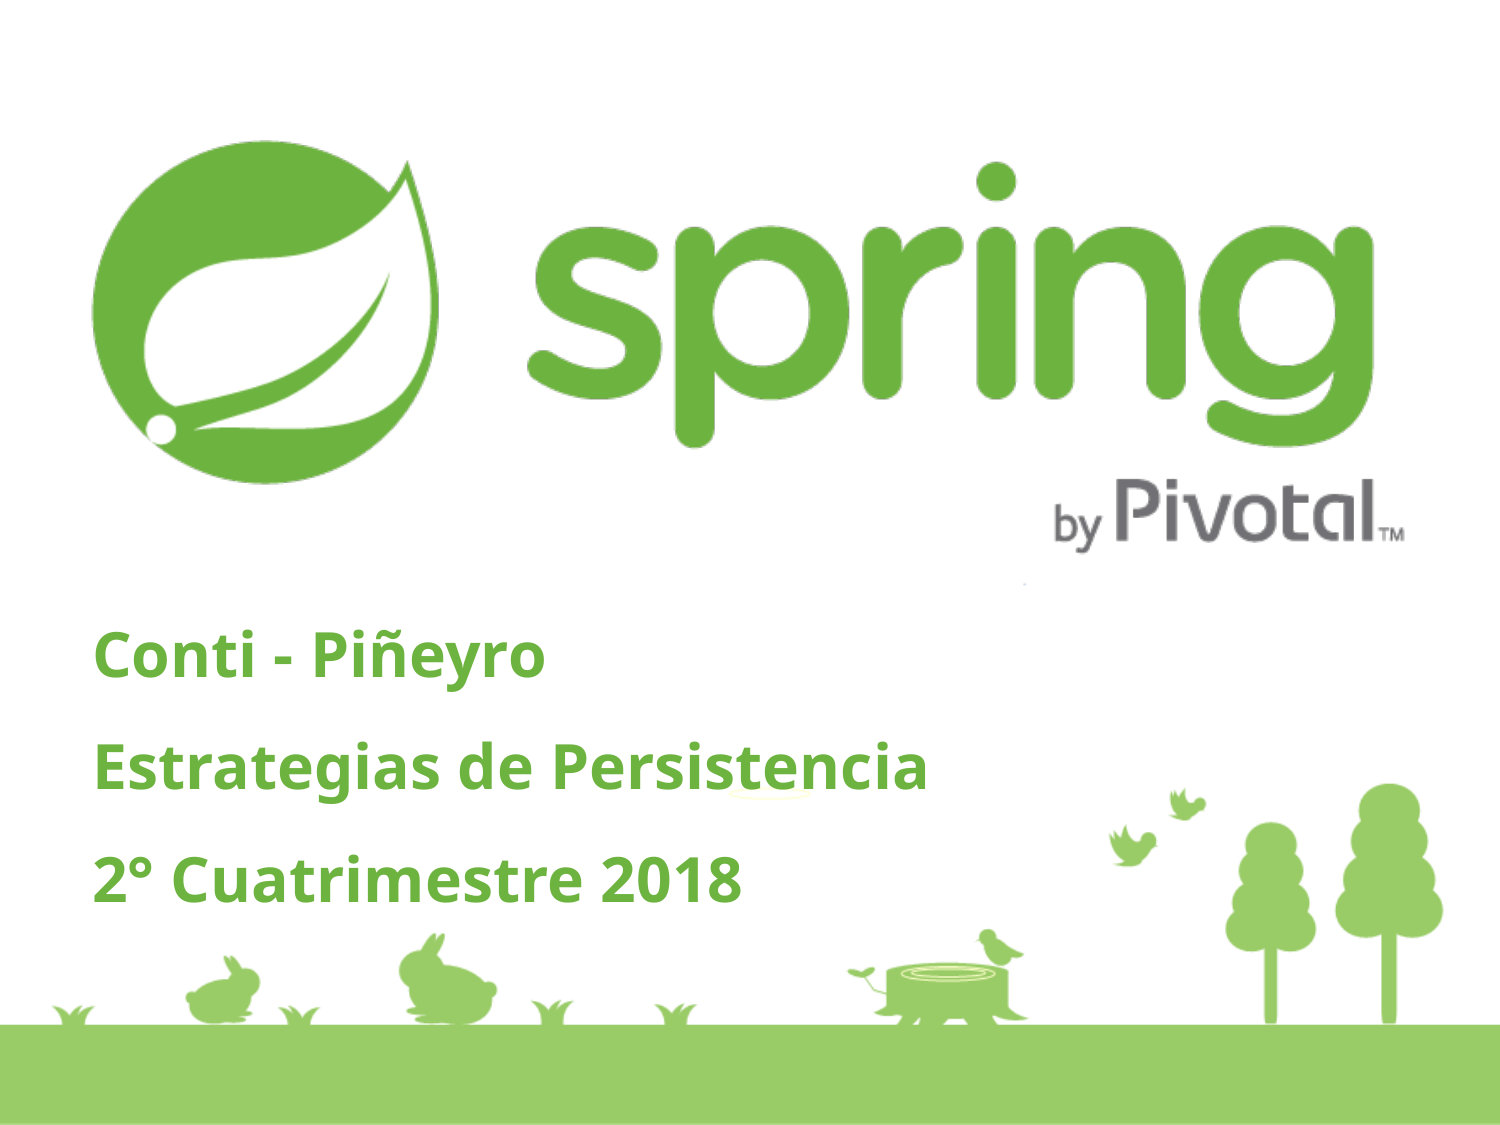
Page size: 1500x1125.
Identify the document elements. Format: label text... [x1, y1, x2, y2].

picture [0, 0, 1500, 1125]
text_box Conti - Piñeyro Estrategias de Persistencia 2° Cuatrimestre 2018 [77, 562, 1057, 885]
